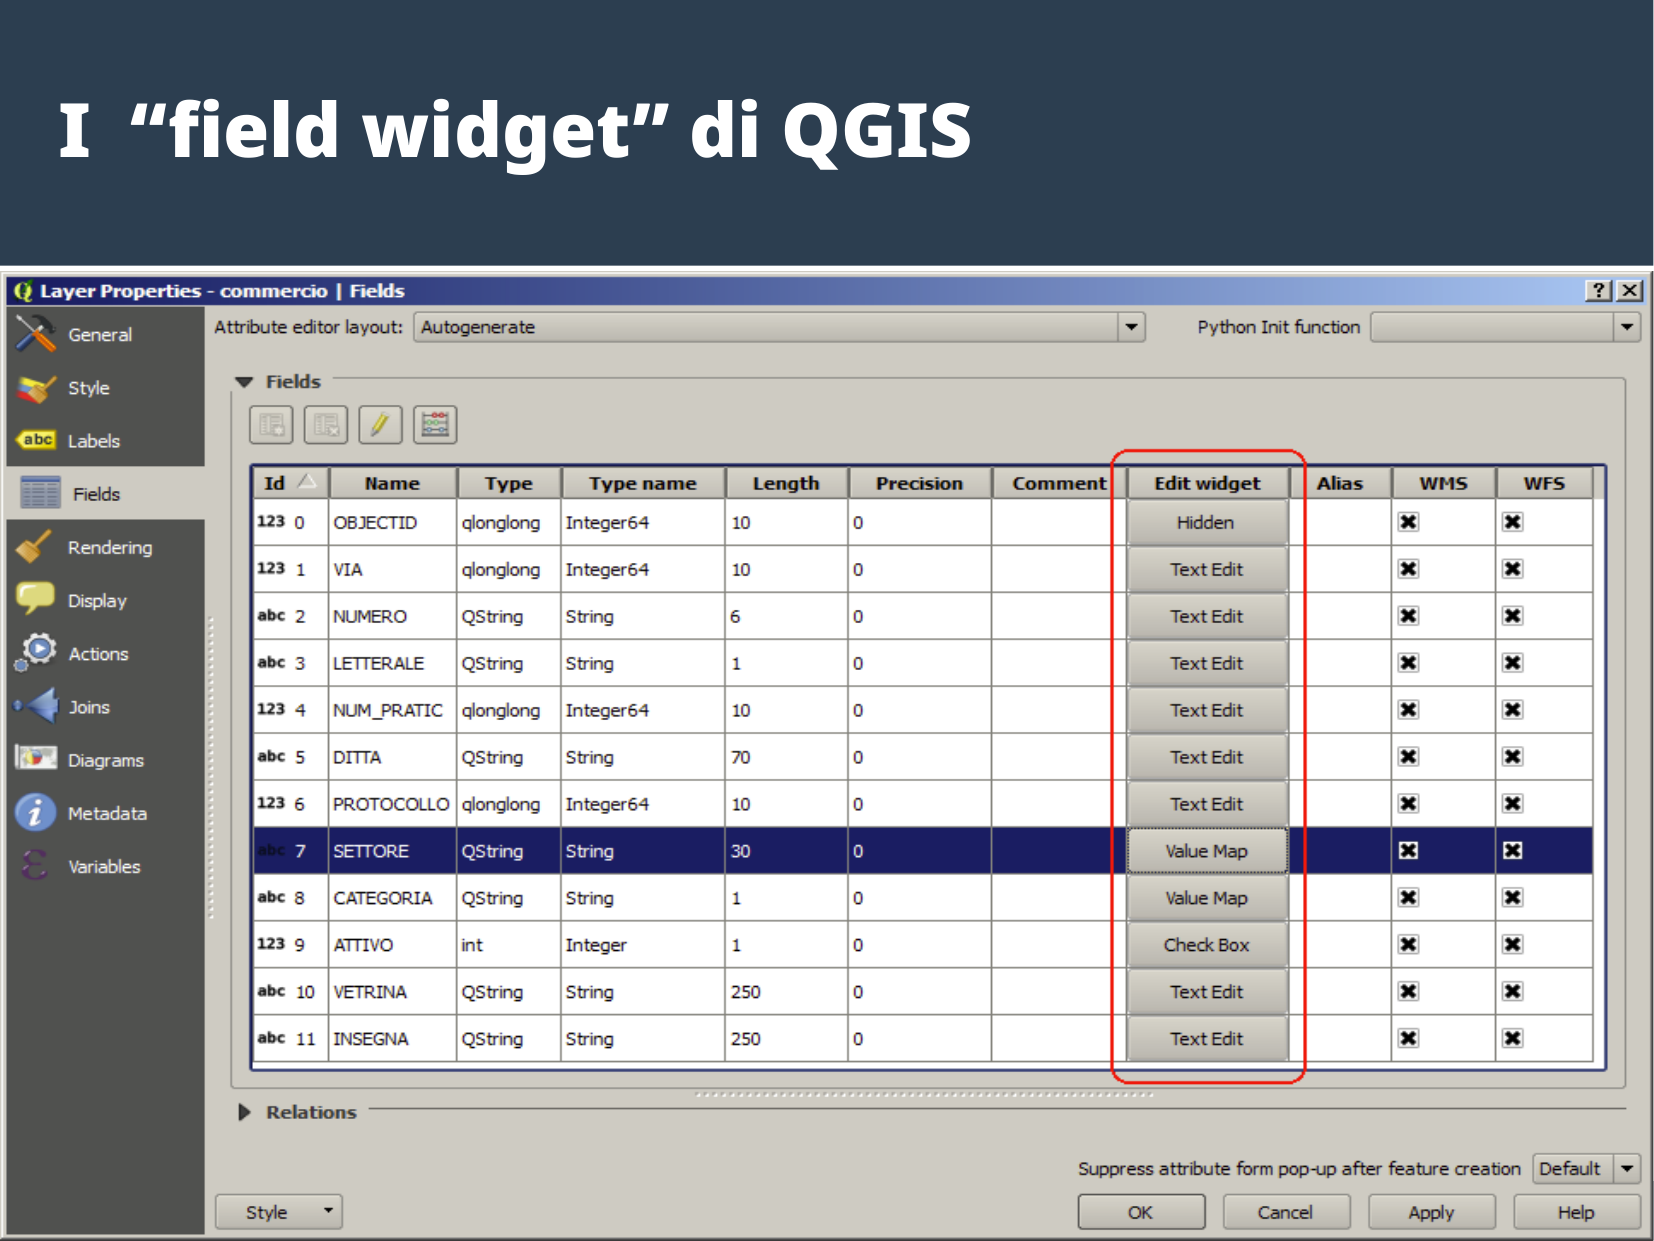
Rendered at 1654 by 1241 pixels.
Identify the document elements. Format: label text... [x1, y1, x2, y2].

picture [0, 271, 1654, 1241]
title I “field widget” di QGIS [59, 49, 1595, 207]
